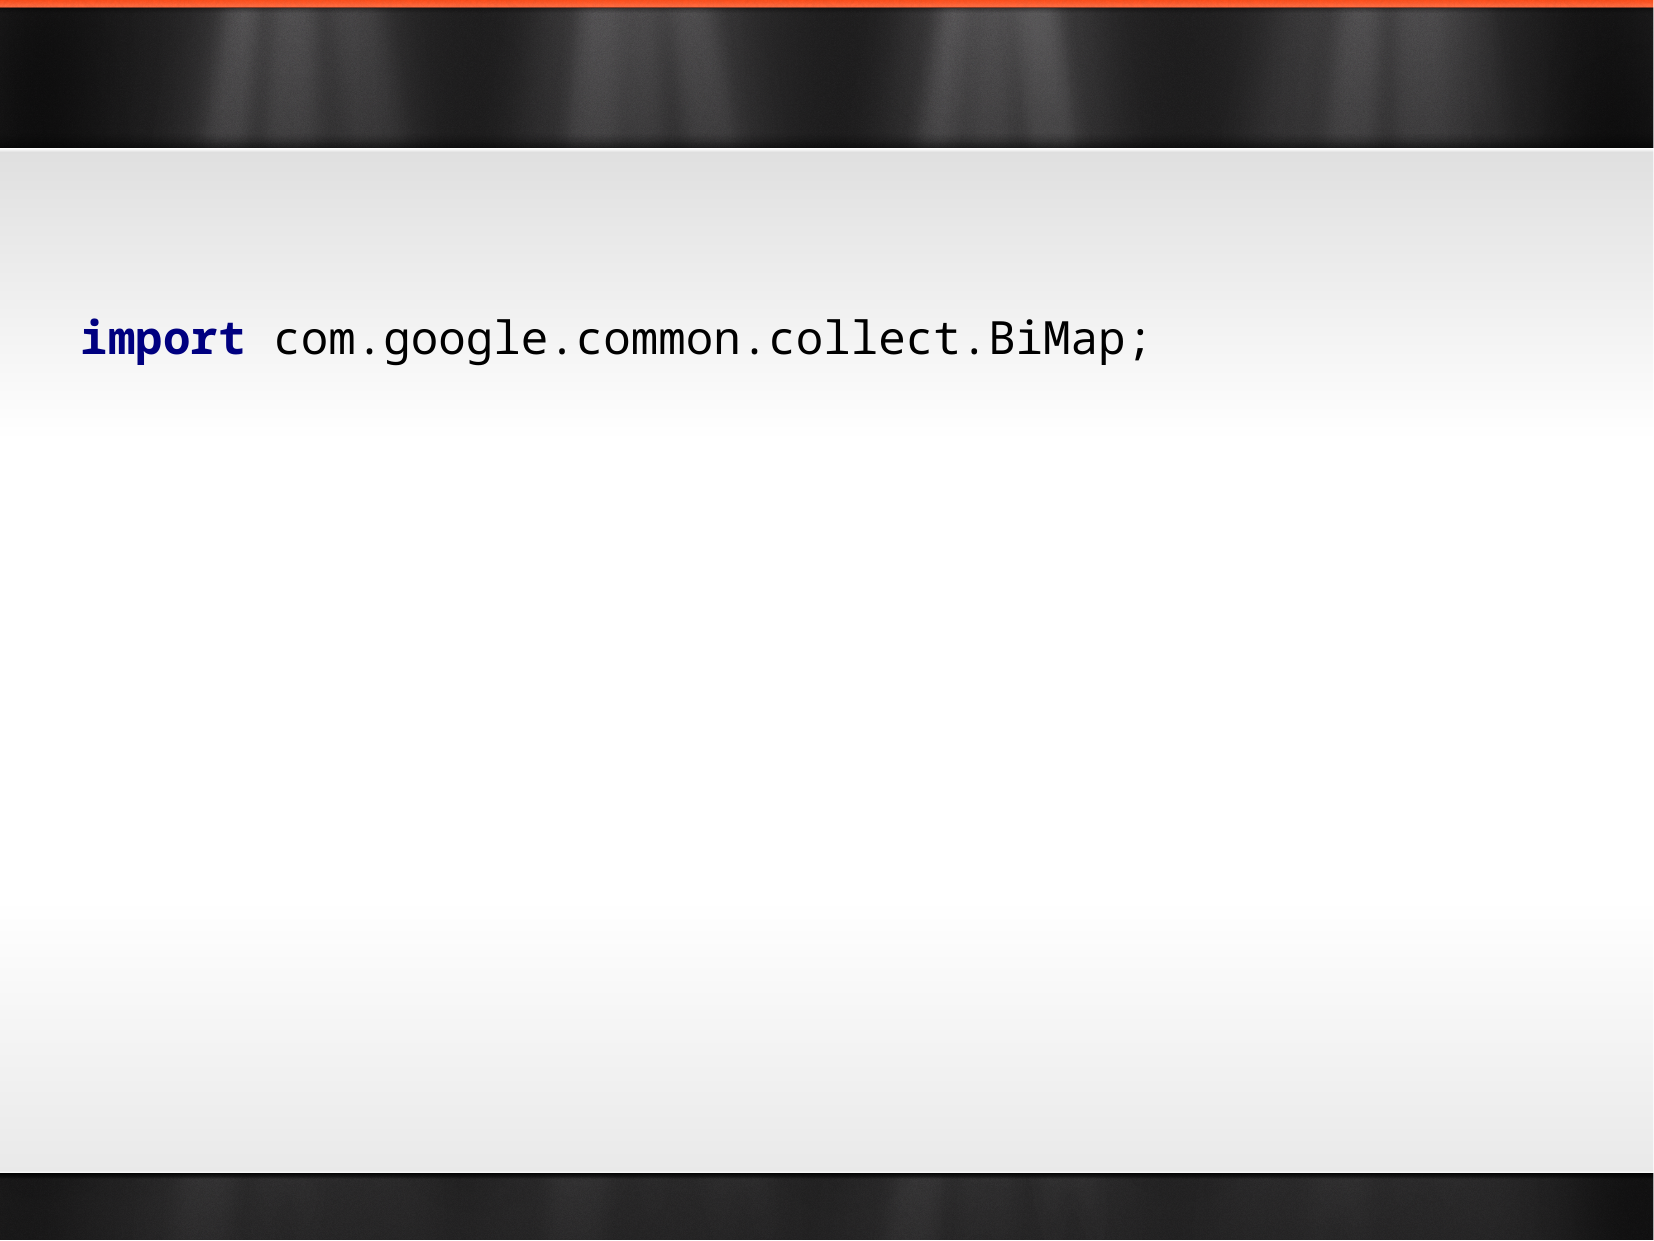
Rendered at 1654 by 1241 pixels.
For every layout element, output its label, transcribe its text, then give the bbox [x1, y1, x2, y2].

picture [0, 0, 1654, 1240]
subtitle import com.google.common.collect.BiMap; [80, 305, 1654, 1125]
